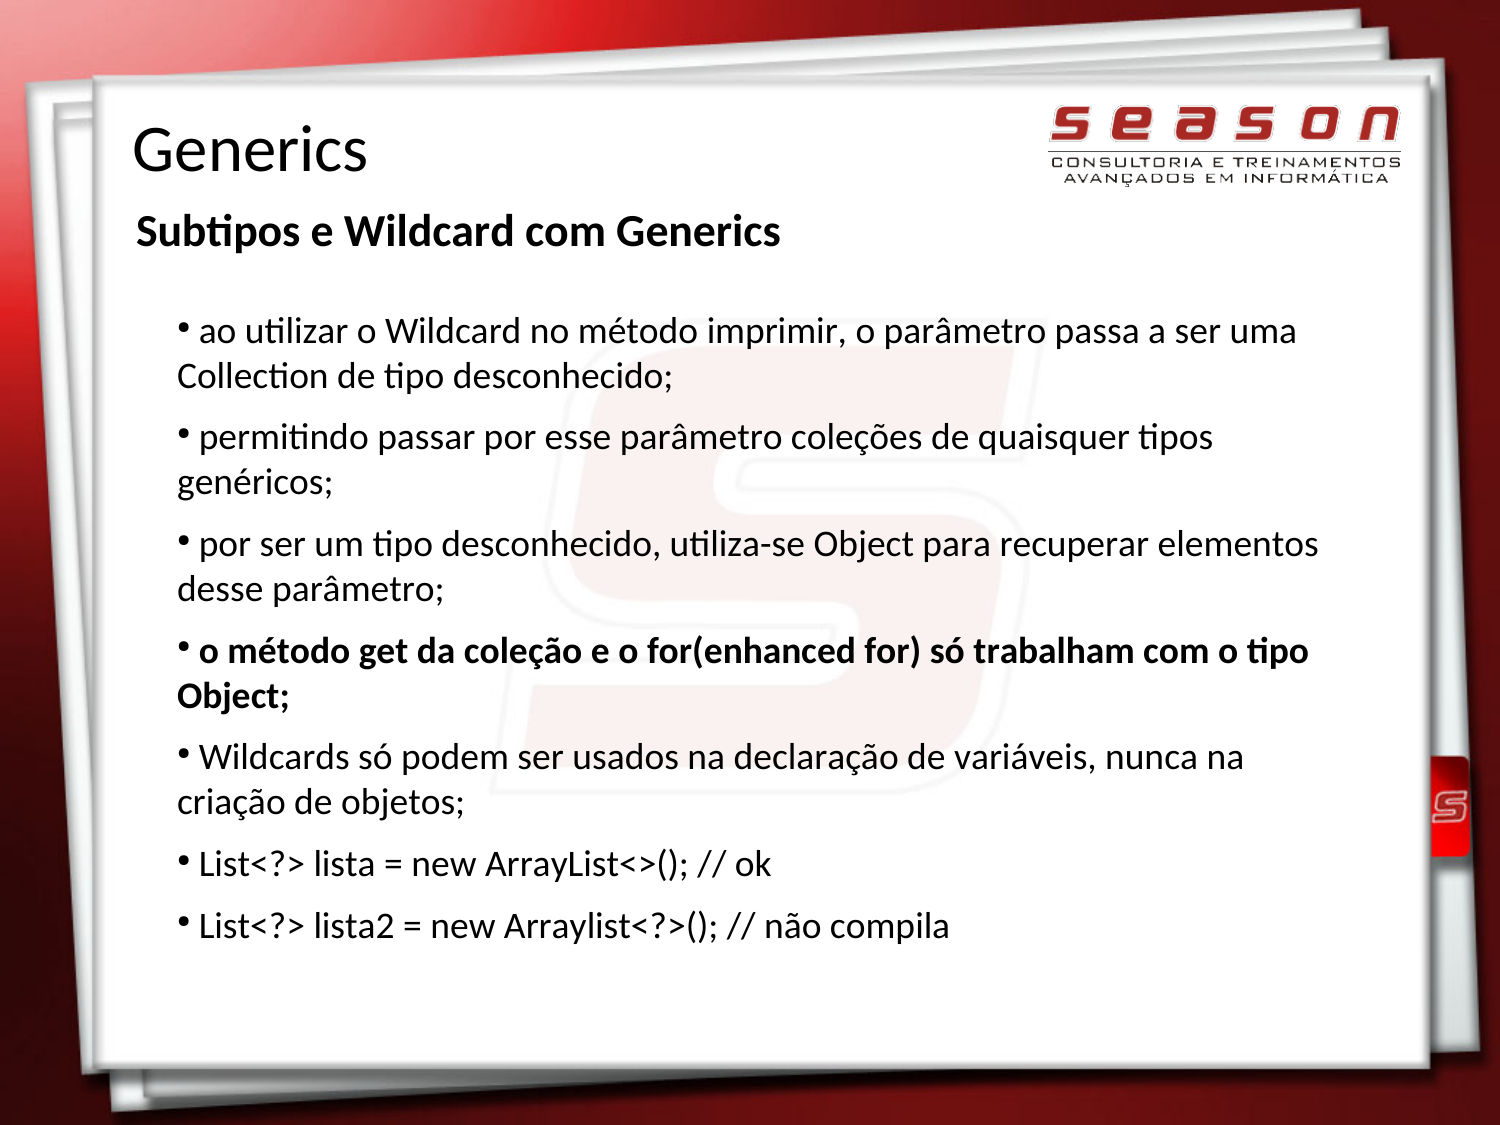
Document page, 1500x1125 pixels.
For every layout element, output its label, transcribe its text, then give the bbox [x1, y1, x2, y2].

text_box ao utilizar o Wildcard no método imprimir, o parâmetro passa a ser uma Collection de tipo desconhecido; permitindo passar por esse parâmetro coleções de quaisquer tipos genéricos; por ser um tipo desconhecido, utiliza-se Object para recuperar elementos desse parâmetro; o método get da coleção e o for(enhanced for) só trabalham com o tipo Object; Wildcards só podem ser usados na declaração de variáveis, nunca na criação de objetos; List<?> lista = new ArrayList<>(); // ok List<?> lista2 = new Arraylist<?>(); // não compila [177, 305, 1359, 946]
text_box Subtipos e Wildcard com Generics [119, 200, 1240, 256]
picture [0, 0, 1500, 1125]
title Generics [118, 33, 1394, 257]
